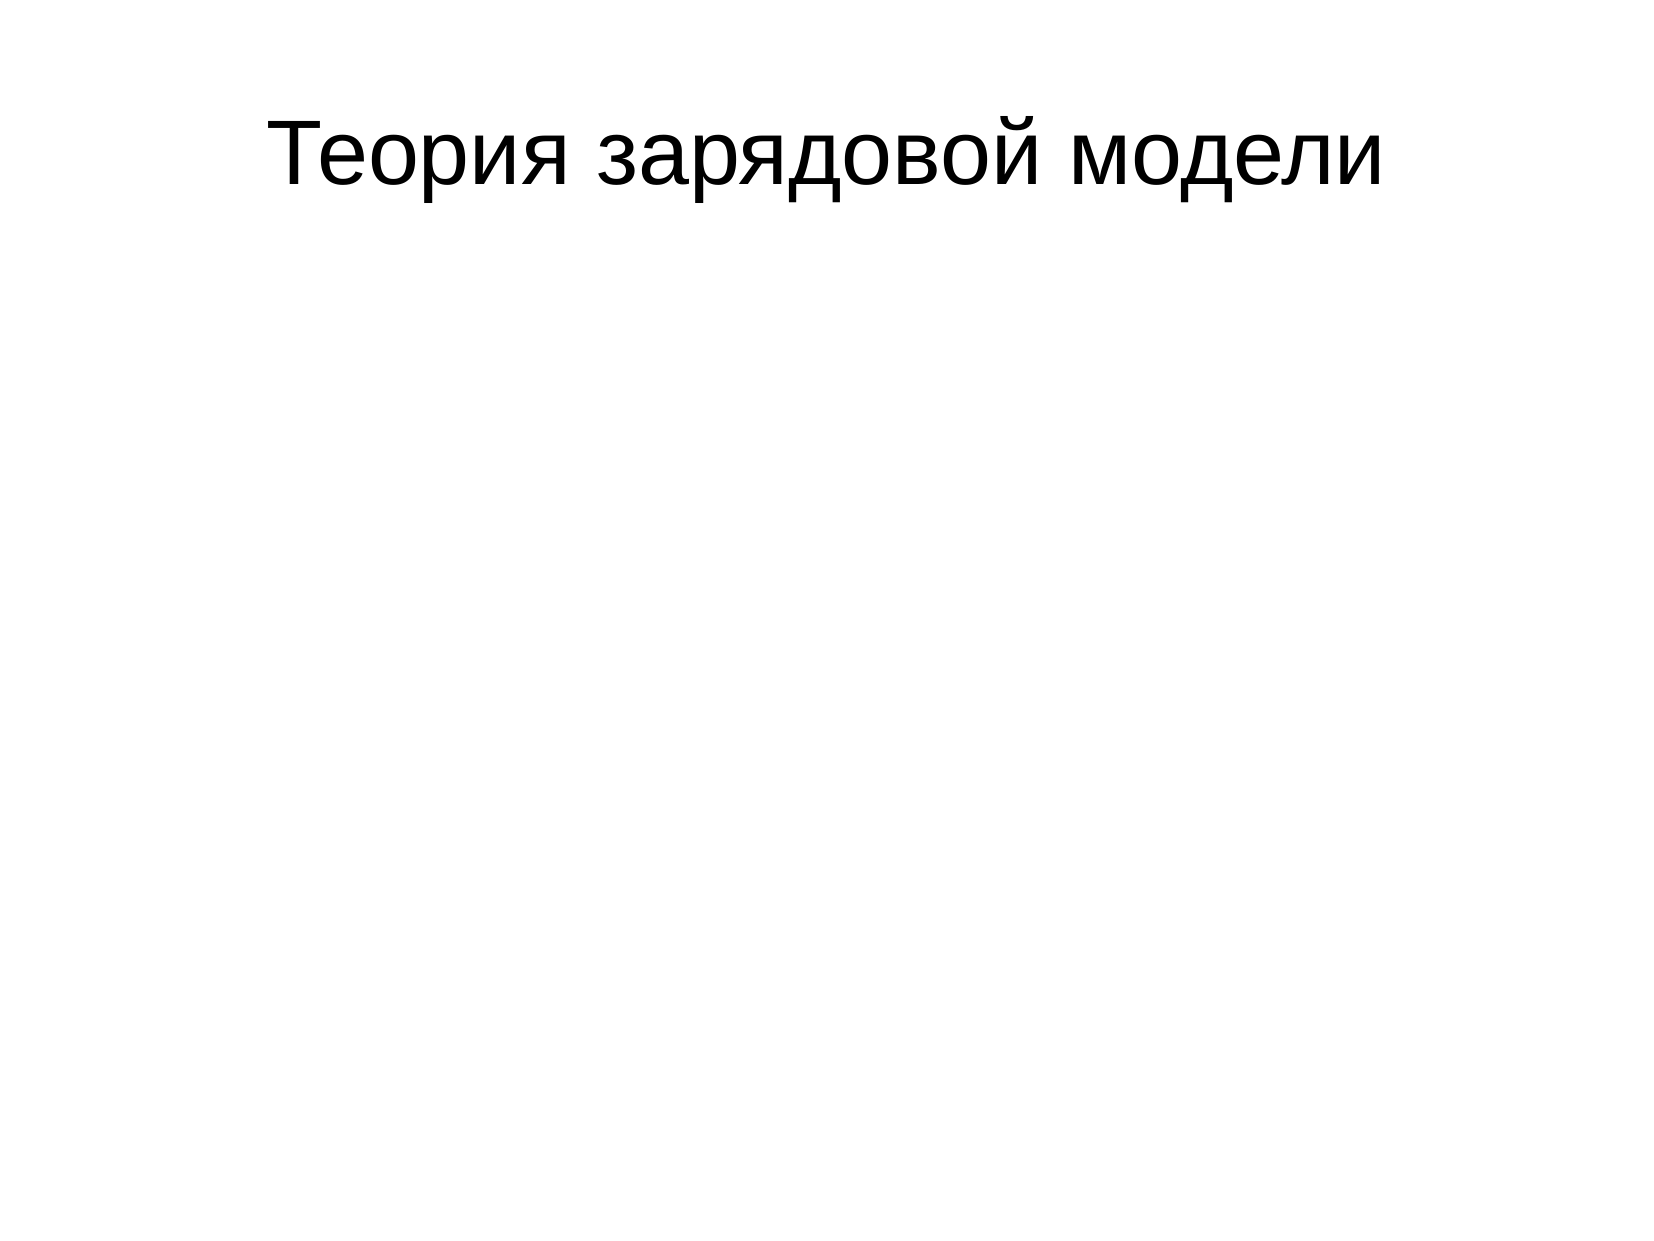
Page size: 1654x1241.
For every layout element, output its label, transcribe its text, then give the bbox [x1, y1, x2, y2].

title Теория зарядовой модели [82, 49, 1571, 257]
